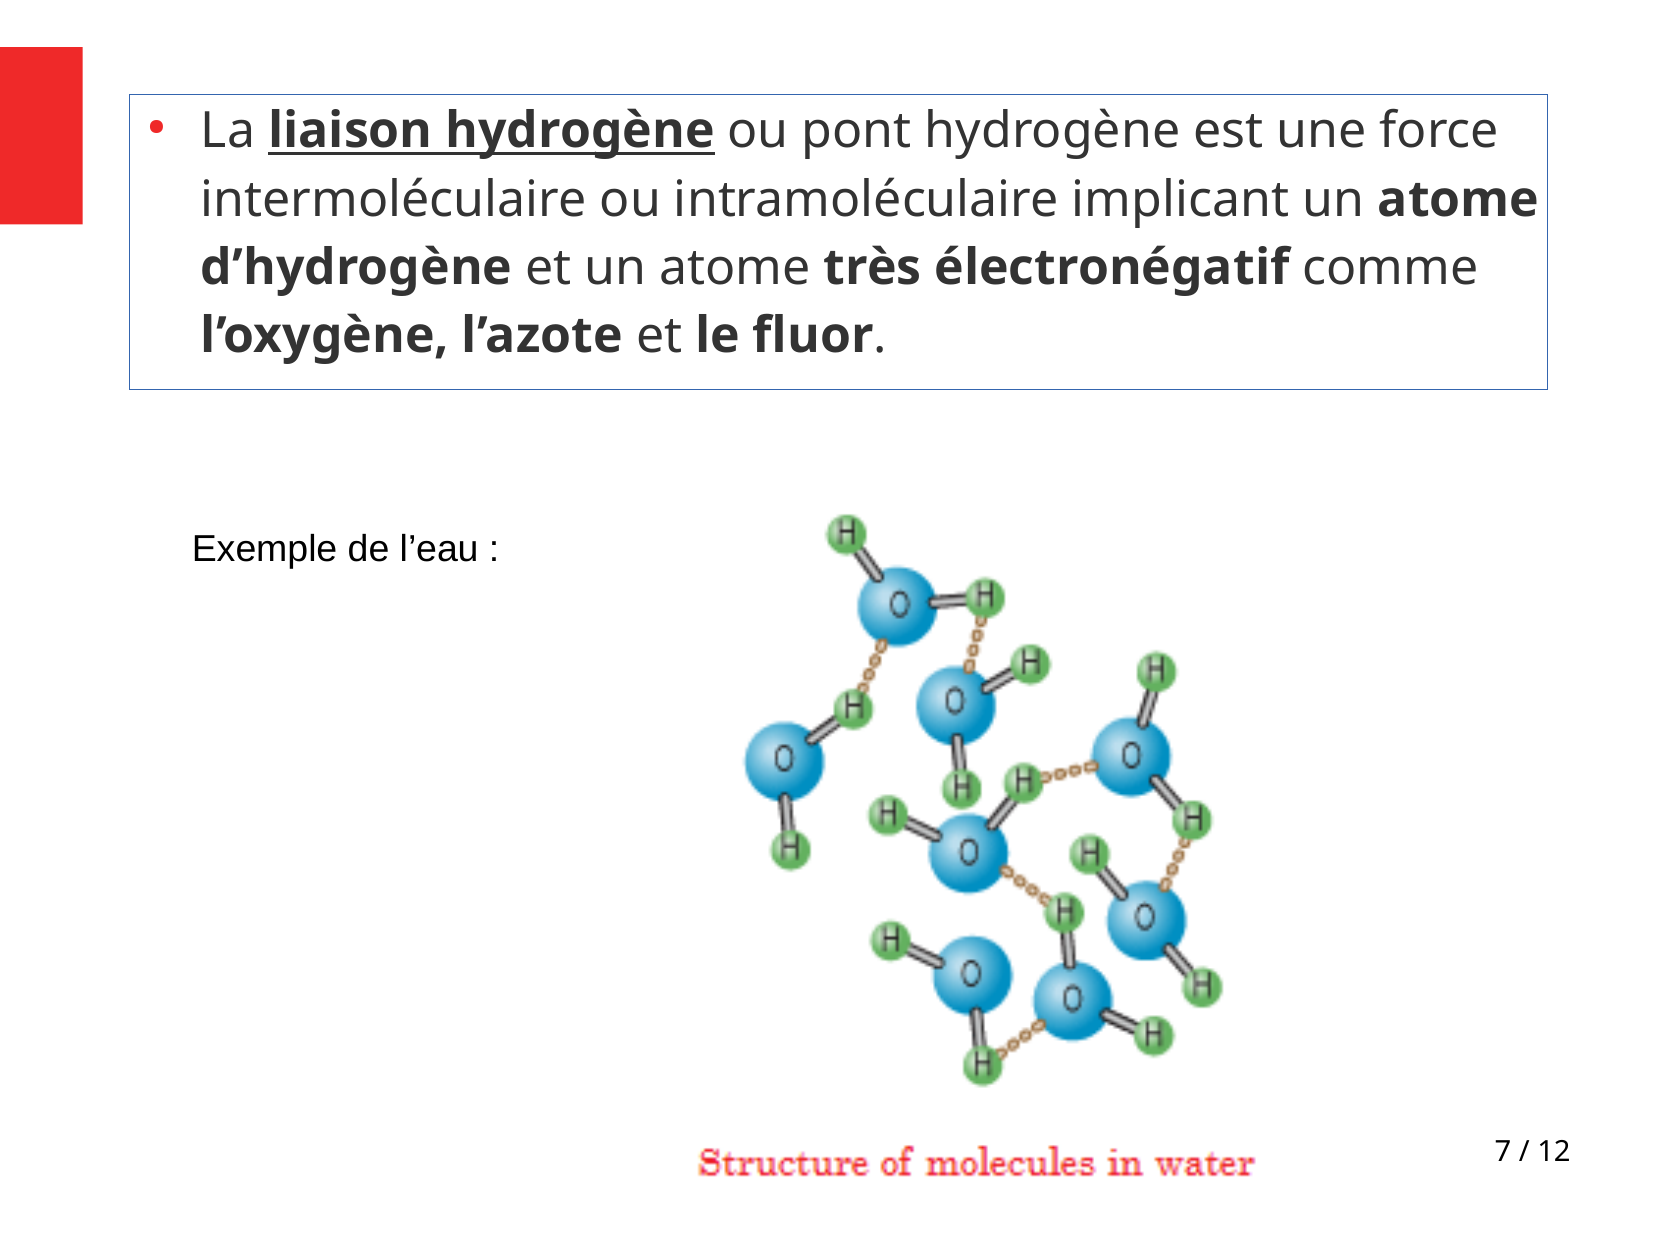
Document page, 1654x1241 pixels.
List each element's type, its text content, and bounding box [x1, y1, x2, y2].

text_box Exemple de l’eau : [177, 519, 520, 577]
picture [673, 448, 1312, 1200]
list La liaison hydrogène ou pont hydrogène est une force intermoléculaire ou intramoléculaire implicant un atome d’hydrogène et un atome très électronégatif comme l’oxygène, l’azote et le fluor. [129, 94, 1548, 390]
